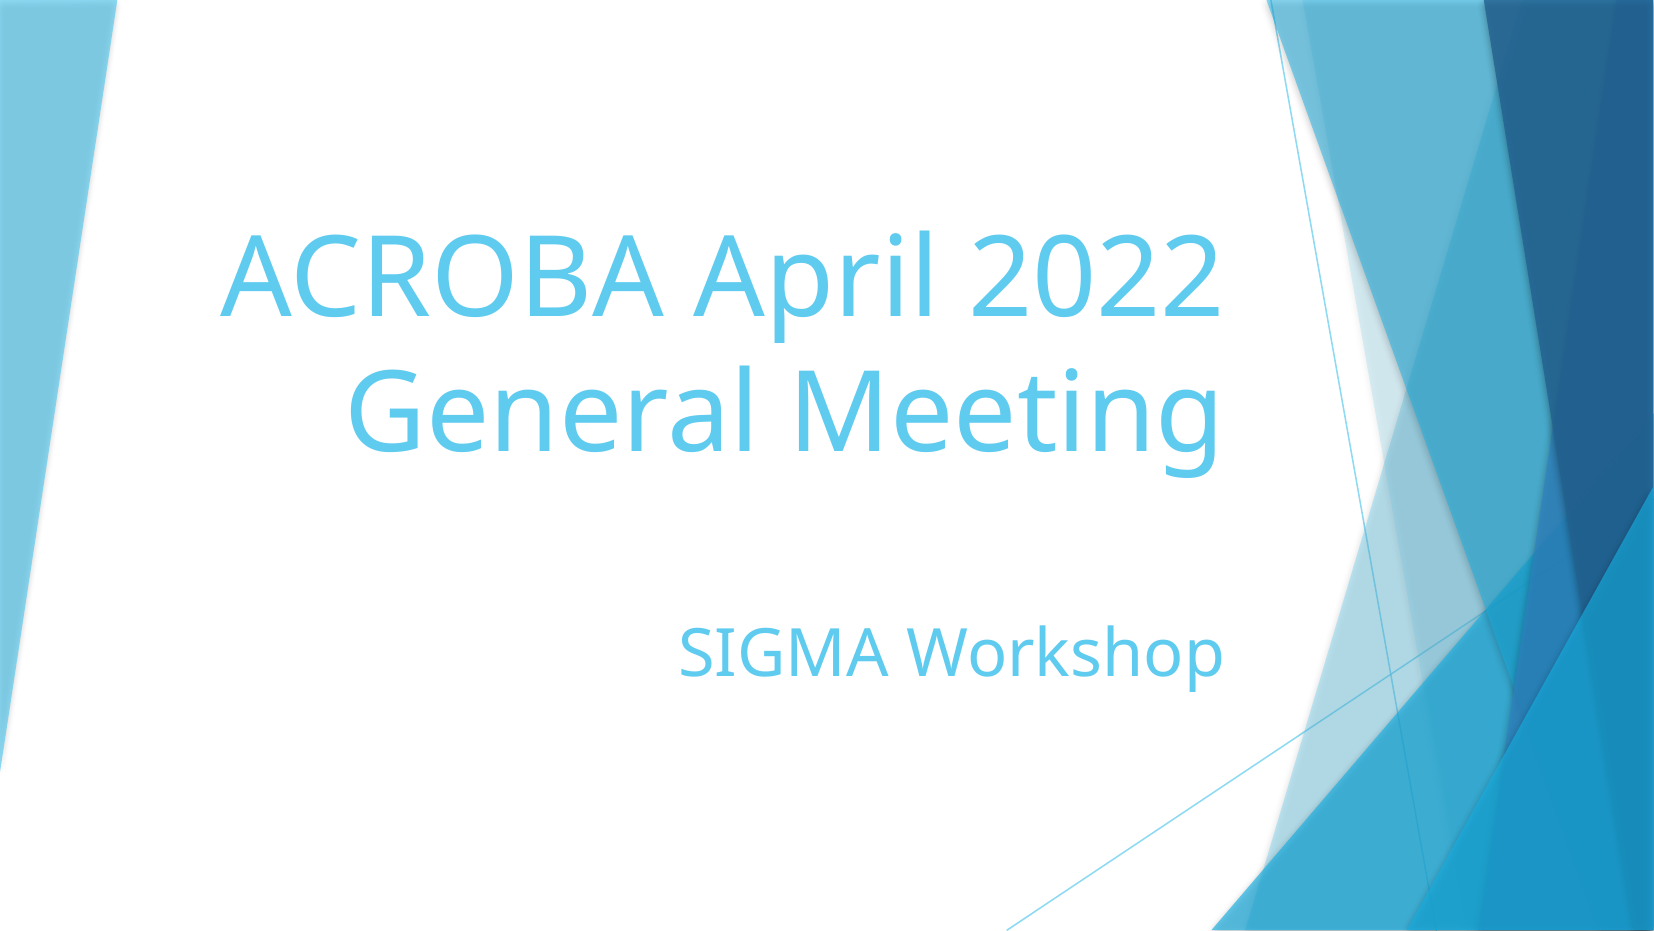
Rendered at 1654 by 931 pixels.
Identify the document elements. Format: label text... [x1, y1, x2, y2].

title ACROBA April 2022 General Meeting SIGMA Workshop [114, 473, 1241, 697]
